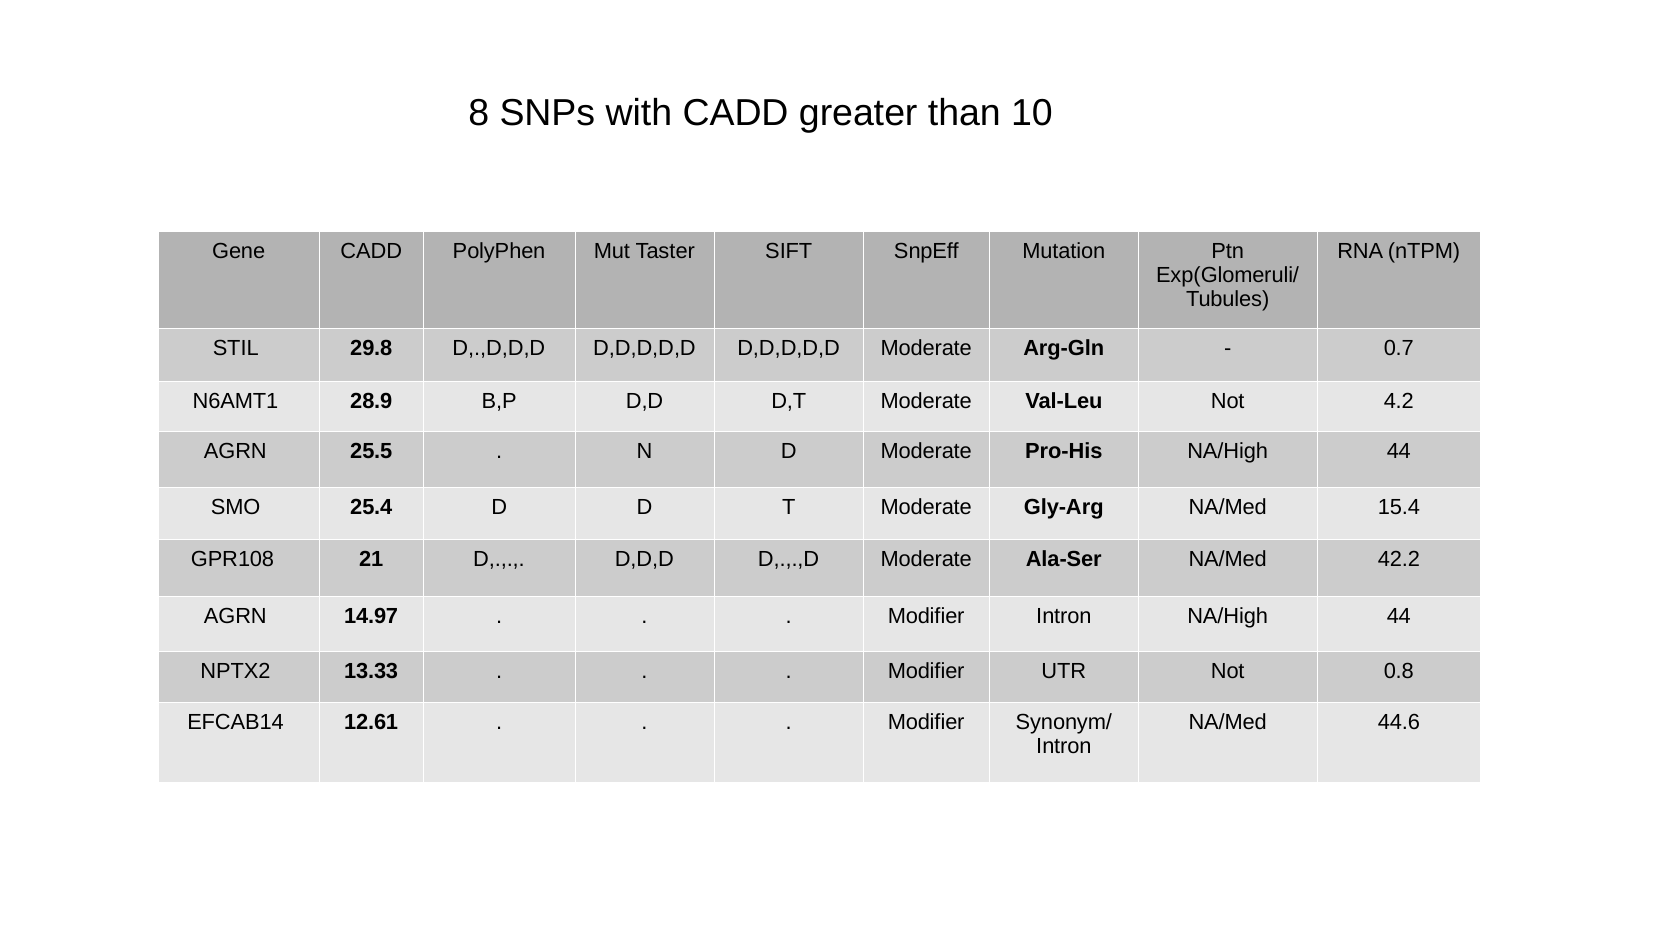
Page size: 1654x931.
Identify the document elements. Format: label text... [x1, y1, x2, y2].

table_cell UTR [990, 652, 1138, 702]
table_cell Not [1139, 652, 1317, 702]
table_cell AGRN [159, 597, 319, 651]
table_cell 42.2 [1318, 540, 1480, 596]
table_cell Ala-Ser [990, 540, 1138, 596]
table_cell NA/High [1139, 597, 1317, 651]
table_cell NA/Med [1139, 703, 1317, 782]
table_cell . [715, 597, 863, 651]
table_cell . [715, 652, 863, 702]
table_cell . [576, 703, 714, 782]
table_cell 21 [320, 540, 423, 596]
table_cell D,D,D,D,D [576, 329, 714, 381]
table_cell NPTX2 [159, 652, 319, 702]
table_cell STIL [159, 329, 319, 381]
table_cell Modifier [864, 703, 989, 782]
table_header Gene [159, 232, 319, 328]
table_header RNA (nTPM) [1318, 232, 1480, 328]
table_cell 0.7 [1318, 329, 1480, 381]
table_cell D,.,D,D,D [424, 329, 575, 381]
table_cell EFCAB14 [159, 703, 319, 782]
table_cell Moderate [864, 540, 989, 596]
table_cell 44.6 [1318, 703, 1480, 782]
table_cell 29.8 [320, 329, 423, 381]
table_cell Moderate [864, 329, 989, 381]
text_box 8 SNPs with CADD greater than 10 [453, 84, 1579, 164]
table_cell Modifier [864, 597, 989, 651]
table_cell D [576, 488, 714, 539]
table_cell 44 [1318, 597, 1480, 651]
table_cell NA/Med [1139, 488, 1317, 539]
table_header PolyPhen [424, 232, 575, 328]
table_cell N [576, 432, 714, 487]
table_cell . [424, 703, 575, 782]
table_header SIFT [715, 232, 863, 328]
table_cell D,D,D [576, 540, 714, 596]
table_cell . [576, 652, 714, 702]
table_cell 14.97 [320, 597, 423, 651]
table_cell NA/High [1139, 432, 1317, 487]
table_cell D,T [715, 382, 863, 431]
table_cell N6AMT1 [159, 382, 319, 431]
table_cell . [715, 703, 863, 782]
table_cell D,D,D,D,D [715, 329, 863, 381]
table_cell D,D [576, 382, 714, 431]
table_cell Moderate [864, 488, 989, 539]
table_cell 0.8 [1318, 652, 1480, 702]
table_cell D,.,.,D [715, 540, 863, 596]
table_cell SMO [159, 488, 319, 539]
table_cell Intron [990, 597, 1138, 651]
table_cell NA/Med [1139, 540, 1317, 596]
table_header SnpEff [864, 232, 989, 328]
table_cell 12.61 [320, 703, 423, 782]
table_cell . [424, 432, 575, 487]
table_cell GPR108 [159, 540, 319, 596]
table_cell . [424, 597, 575, 651]
table_cell 4.2 [1318, 382, 1480, 431]
table_cell . [424, 652, 575, 702]
table_cell - [1139, 329, 1317, 381]
table_cell D,.,.,. [424, 540, 575, 596]
table_cell Moderate [864, 432, 989, 487]
table_cell B,P [424, 382, 575, 431]
table_cell Val-Leu [990, 382, 1138, 431]
table_cell D [715, 432, 863, 487]
table_cell Arg-Gln [990, 329, 1138, 381]
table_cell 13.33 [320, 652, 423, 702]
table_cell 44 [1318, 432, 1480, 487]
table_cell Not [1139, 382, 1317, 431]
table_cell Gly-Arg [990, 488, 1138, 539]
table_cell D [424, 488, 575, 539]
table_header CADD [320, 232, 423, 328]
table_header Mutation [990, 232, 1138, 328]
table_header Mut Taster [576, 232, 714, 328]
table_cell Synonym/Intron [990, 703, 1138, 782]
table_cell T [715, 488, 863, 539]
table_cell Modifier [864, 652, 989, 702]
table_cell 25.5 [320, 432, 423, 487]
table_cell AGRN [159, 432, 319, 487]
table_cell Pro-His [990, 432, 1138, 487]
table_cell 15.4 [1318, 488, 1480, 539]
table_cell . [576, 597, 714, 651]
table_header Ptn Exp(Glomeruli/Tubules) [1139, 232, 1317, 328]
table_cell Moderate [864, 382, 989, 431]
table_cell 25.4 [320, 488, 423, 539]
table_cell 28.9 [320, 382, 423, 431]
